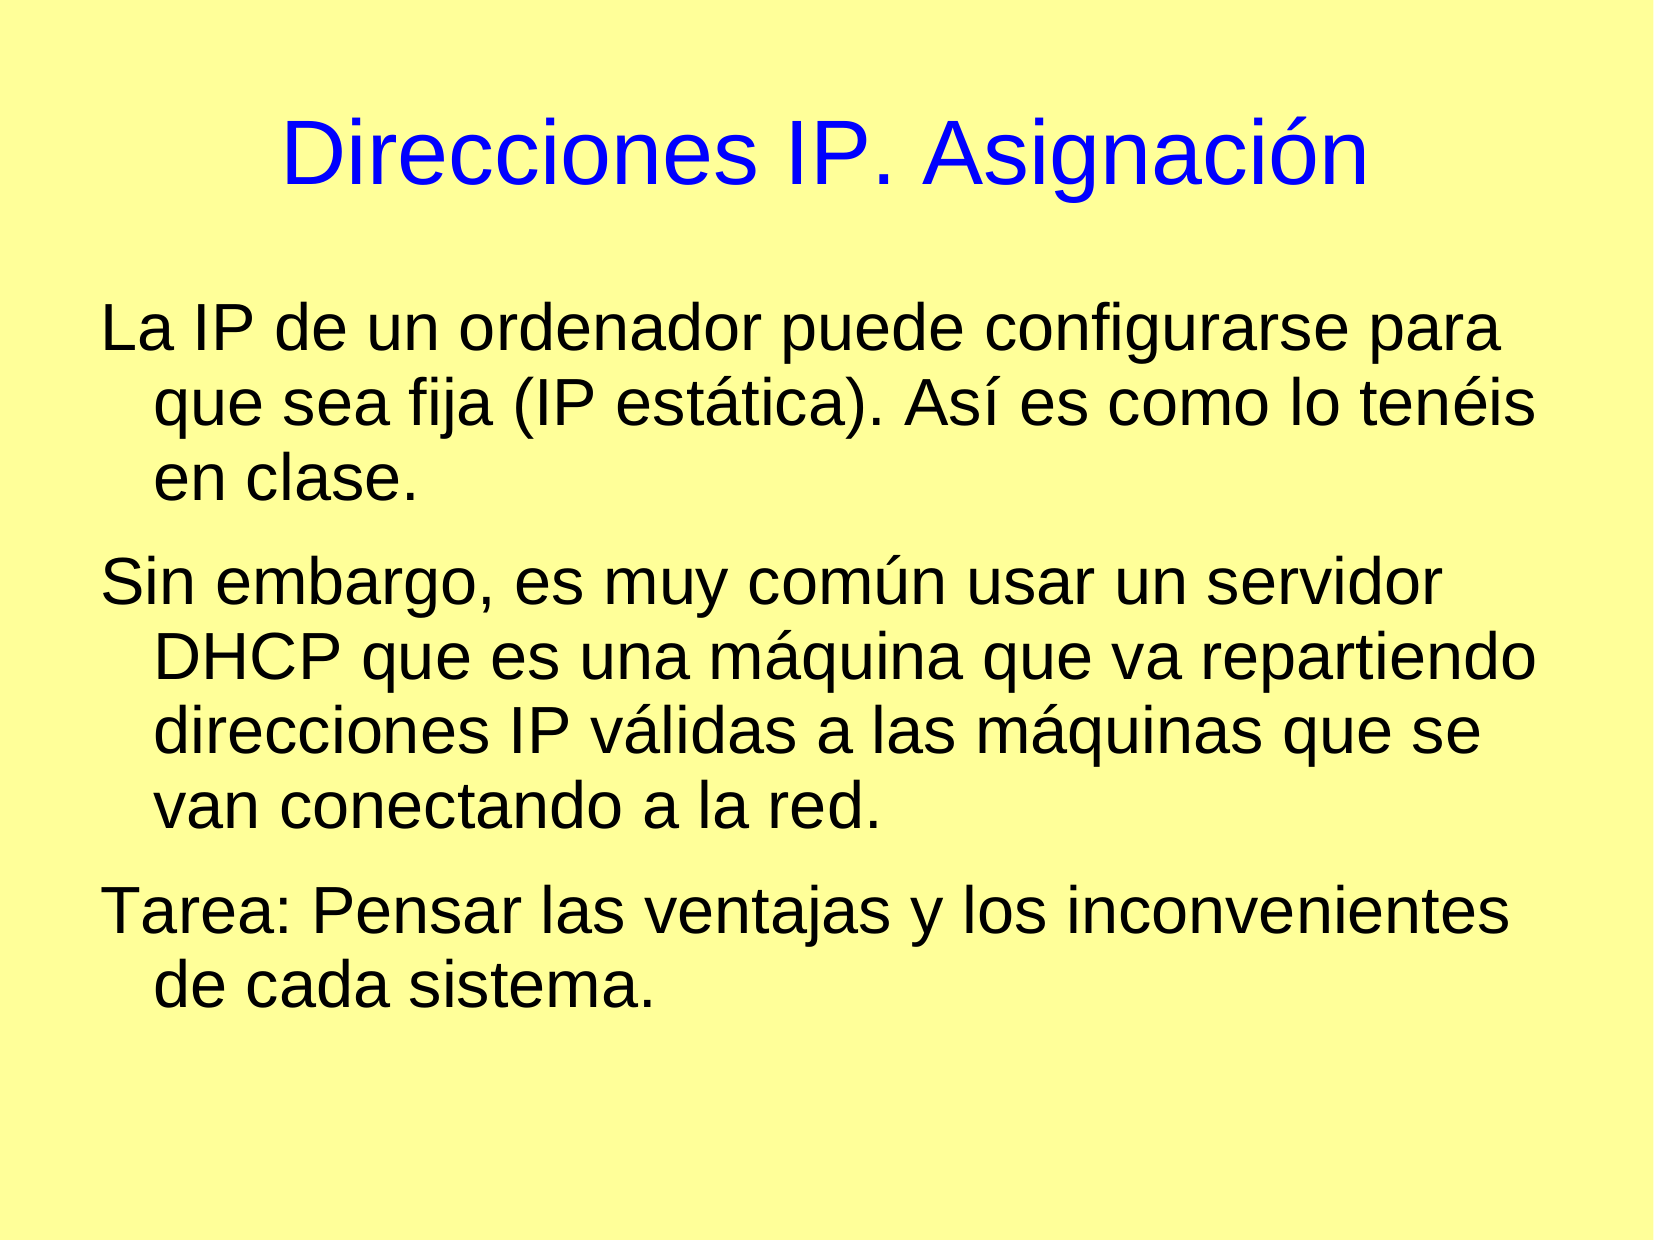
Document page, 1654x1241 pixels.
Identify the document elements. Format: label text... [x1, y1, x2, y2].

list La IP de un ordenador puede configurarse para que sea fija (IP estática). Así es como lo tenéis en clase. Sin embargo, es muy común usar un servidor DHCP que es una máquina que va repartiendo direcciones IP válidas a las máquinas que se van conectando a la red. Tarea: Pensar las ventajas y los inconvenientes de cada sistema. [82, 290, 1571, 1094]
title Direcciones IP. Asignación [82, 56, 1571, 250]
